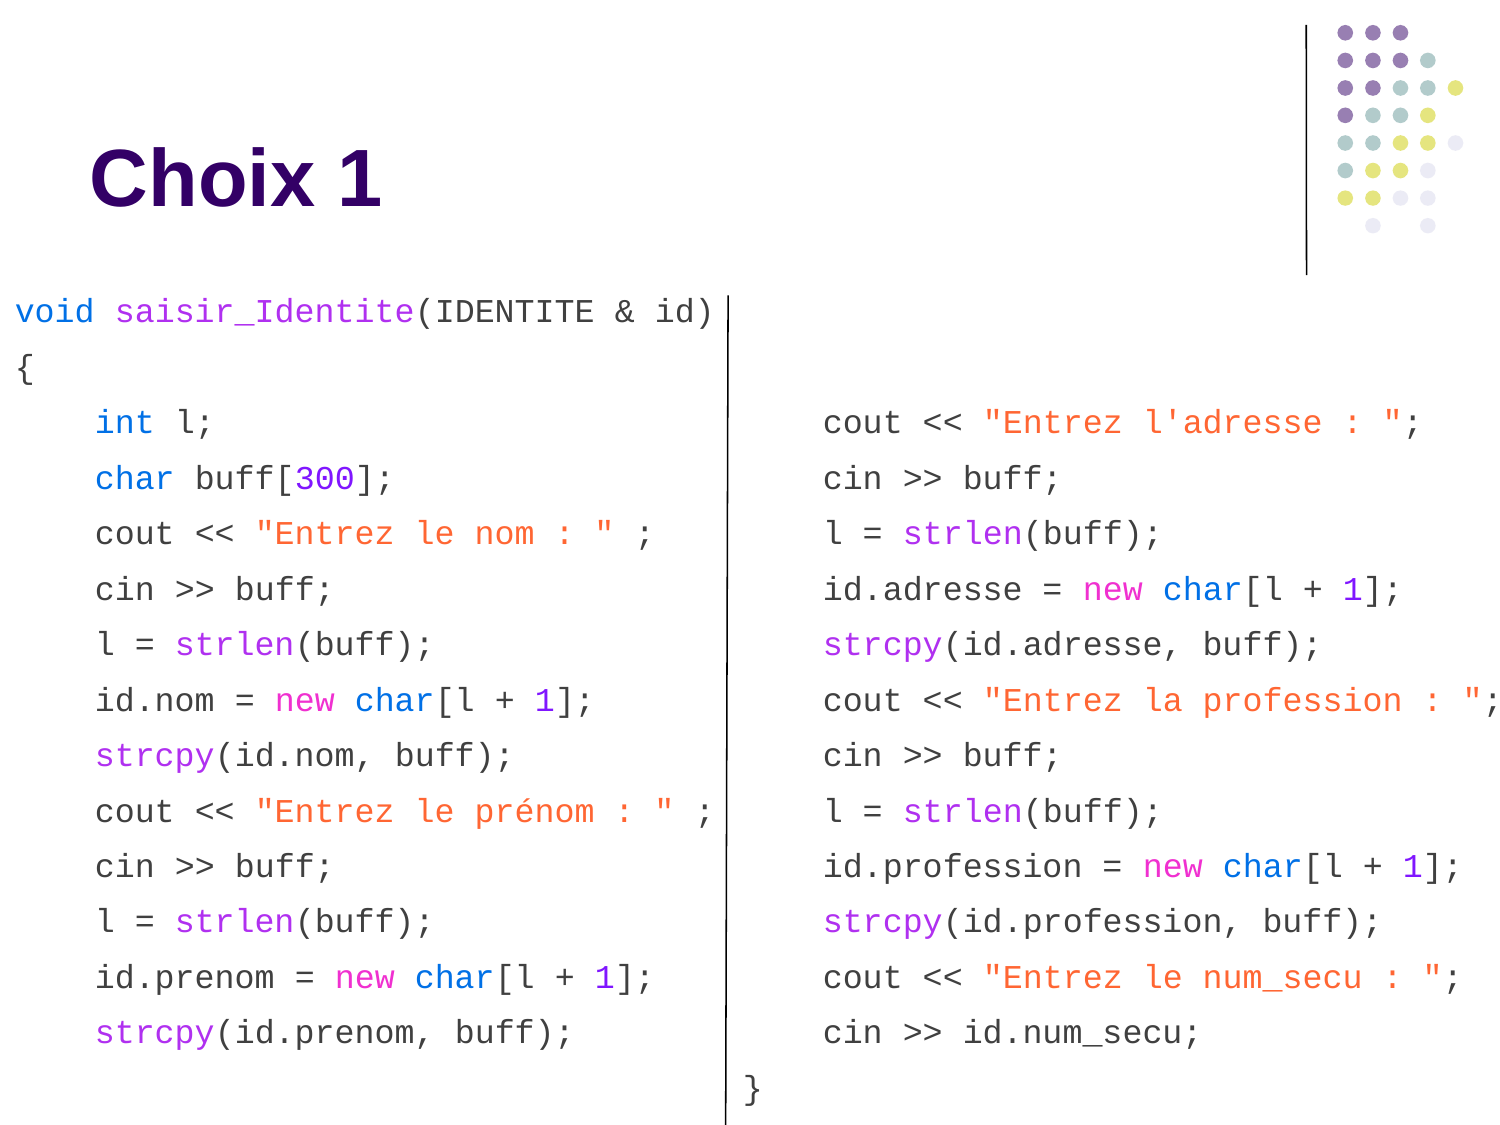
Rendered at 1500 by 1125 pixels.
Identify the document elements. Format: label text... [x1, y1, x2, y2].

title Choix 1 [75, 4, 1311, 231]
list void saisir_Identite(IDENTITE & id) { int l; char buff[300]; cout << "Entrez le nom : " ; cin >> buff; l = strlen(buff); id.nom = new char[l + 1]; strcpy(id.nom, buff); cout << "Entrez le prénom : " ; cin >> buff; l = strlen(buff); id.prenom = new char[l + 1]; strcpy(id.prenom, buff); [0, 281, 733, 1093]
list cout << "Entrez l'adresse : "; cin >> buff; l = strlen(buff); id.adresse = new char[l + 1]; strcpy(id.adresse, buff); cout << "Entrez la profession : "; cin >> buff; l = strlen(buff); id.profession = new char[l + 1]; strcpy(id.profession, buff); cout << "Entrez le num_secu : "; cin >> id.num_secu; } [728, 282, 1500, 1115]
